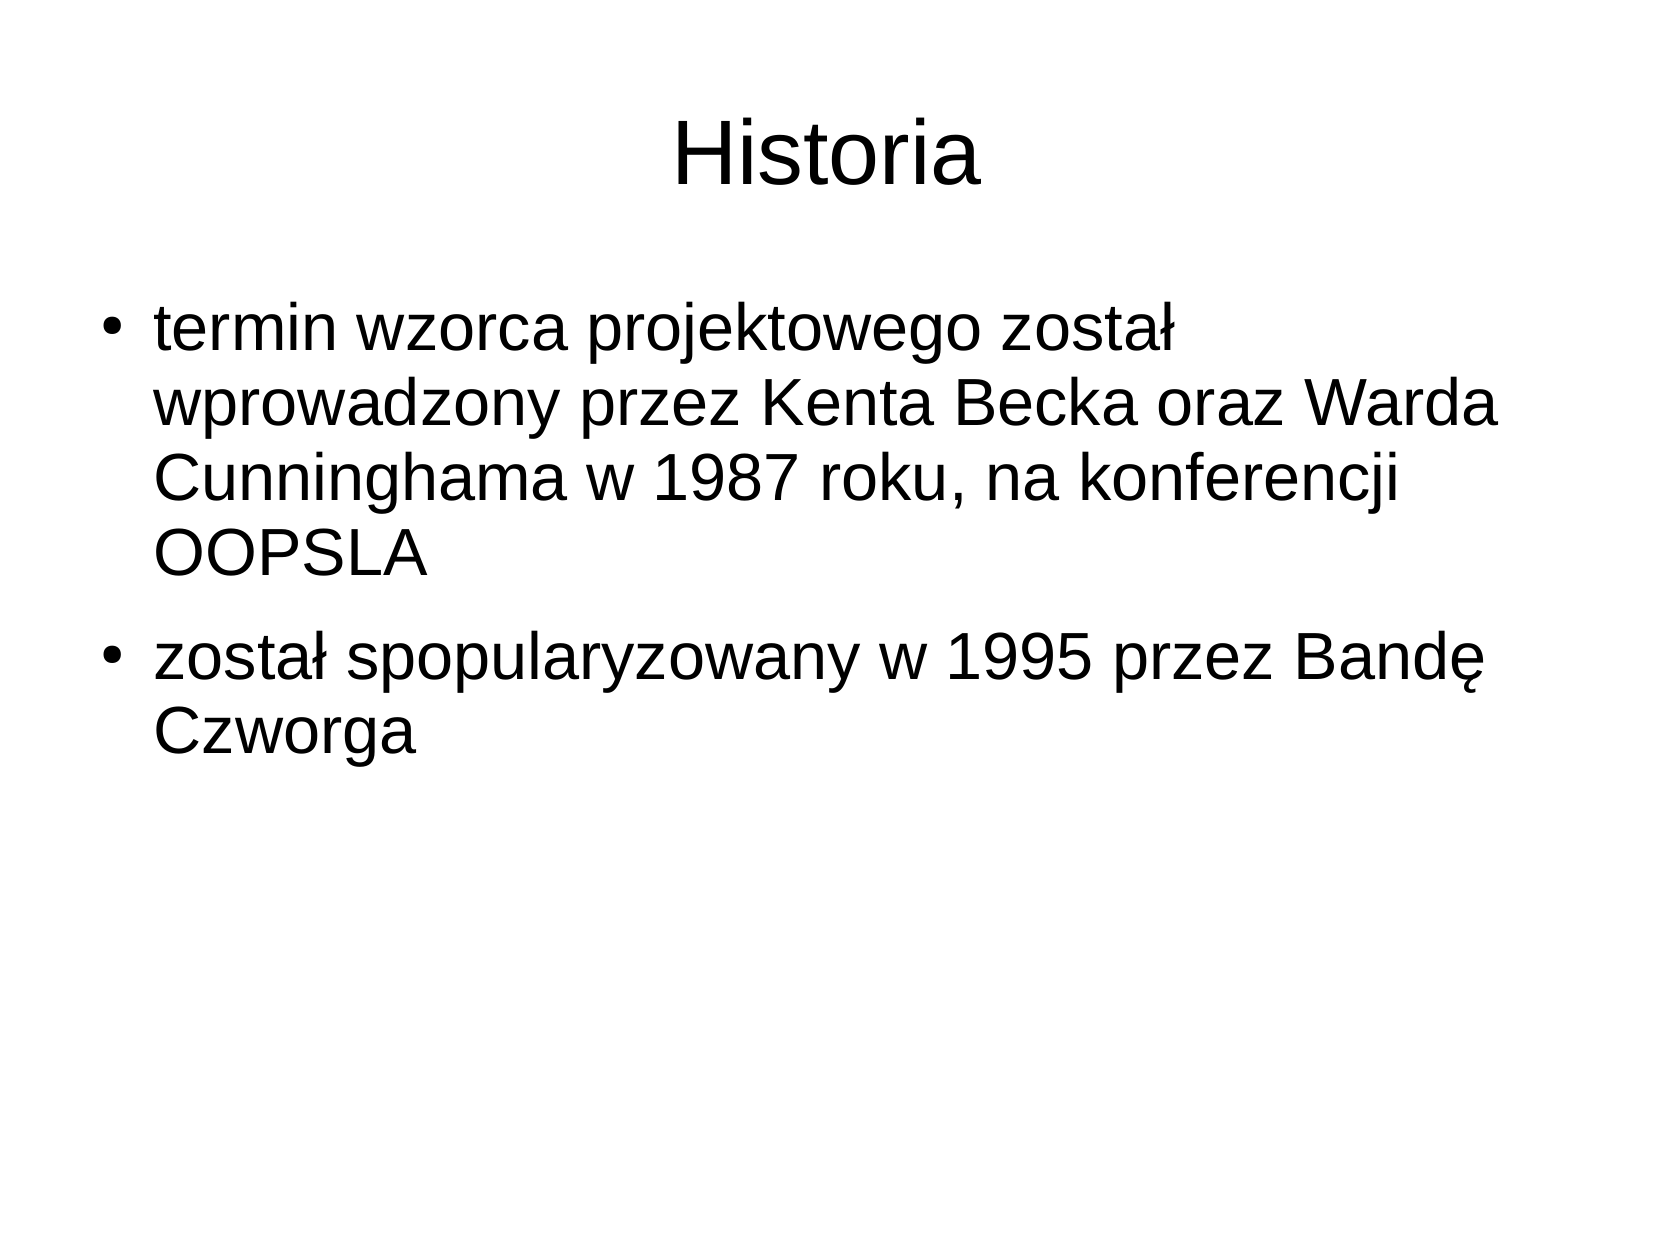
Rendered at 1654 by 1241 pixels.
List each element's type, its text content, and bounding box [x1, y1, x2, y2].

title Historia [82, 49, 1571, 257]
list termin wzorca projektowego został wprowadzony przez Kenta Becka oraz Warda Cunninghama w 1987 roku, na konferencji OOPSLA został spopularyzowany w 1995 przez Bandę Czworga [82, 290, 1571, 1010]
